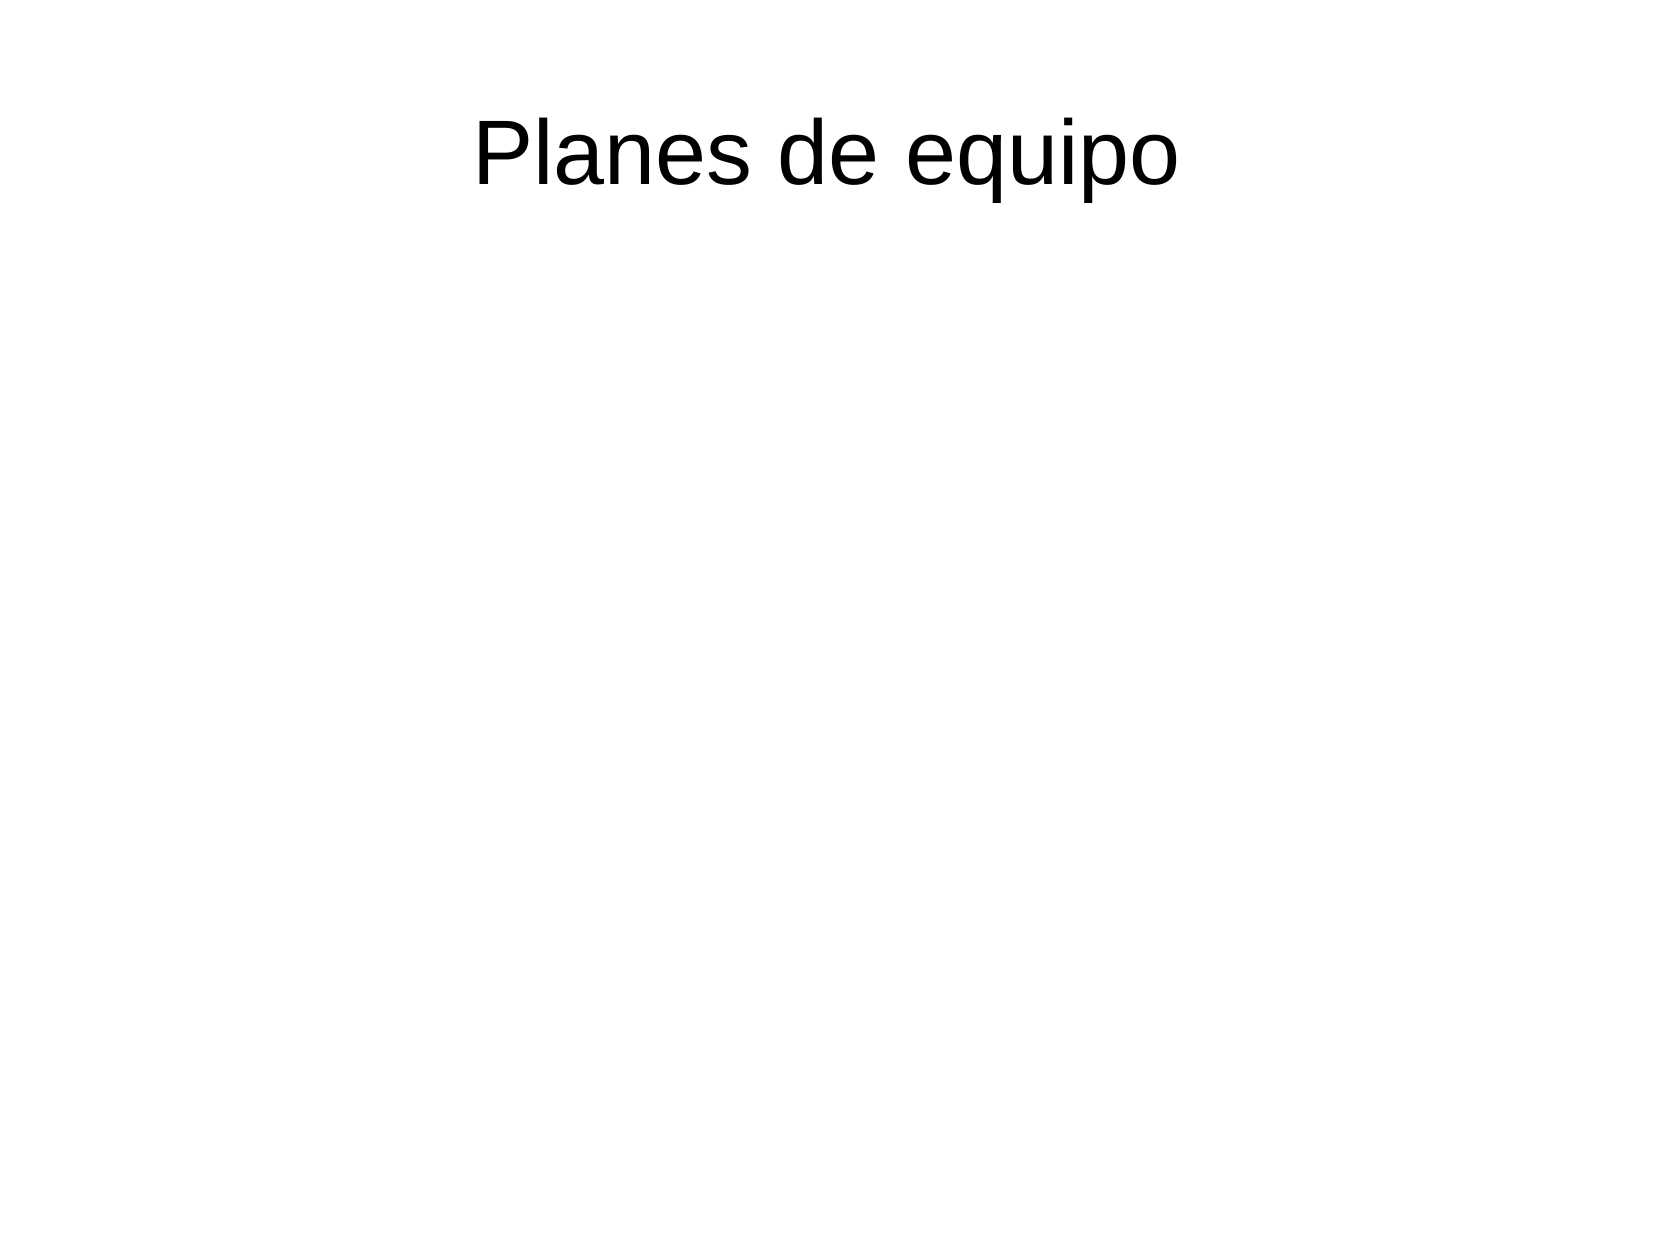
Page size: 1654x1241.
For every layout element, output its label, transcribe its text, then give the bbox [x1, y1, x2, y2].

title Planes de equipo [82, 49, 1571, 257]
